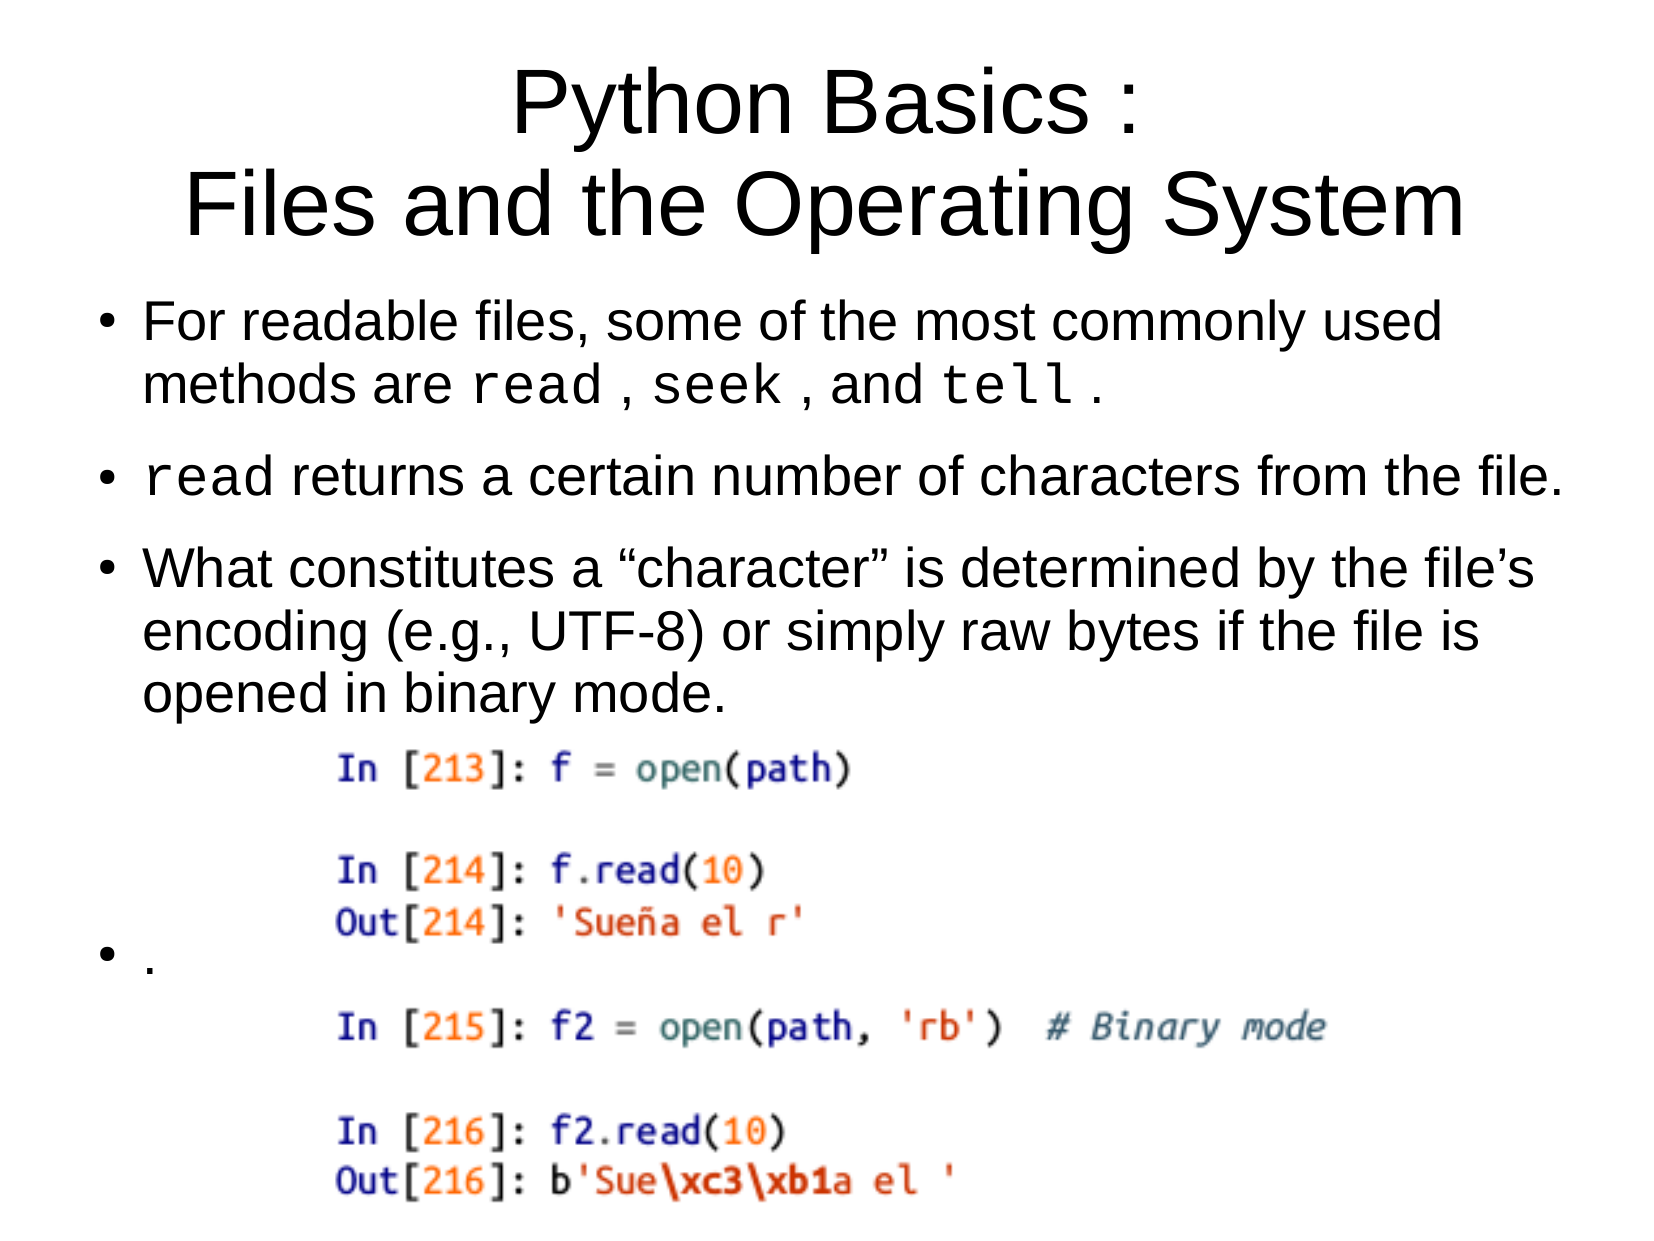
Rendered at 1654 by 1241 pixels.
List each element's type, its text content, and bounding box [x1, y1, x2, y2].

list For readable files, some of the most commonly used methods are read , seek , and tell . read returns a certain number of characters from the file. What constitutes a “character” is determined by the file’s encoding (e.g., UTF-8) or simply raw bytes if the file is opened in binary mode. . [82, 290, 1571, 1010]
title Python Basics : Files and the Operating System [82, 49, 1571, 257]
picture [334, 743, 1336, 1205]
